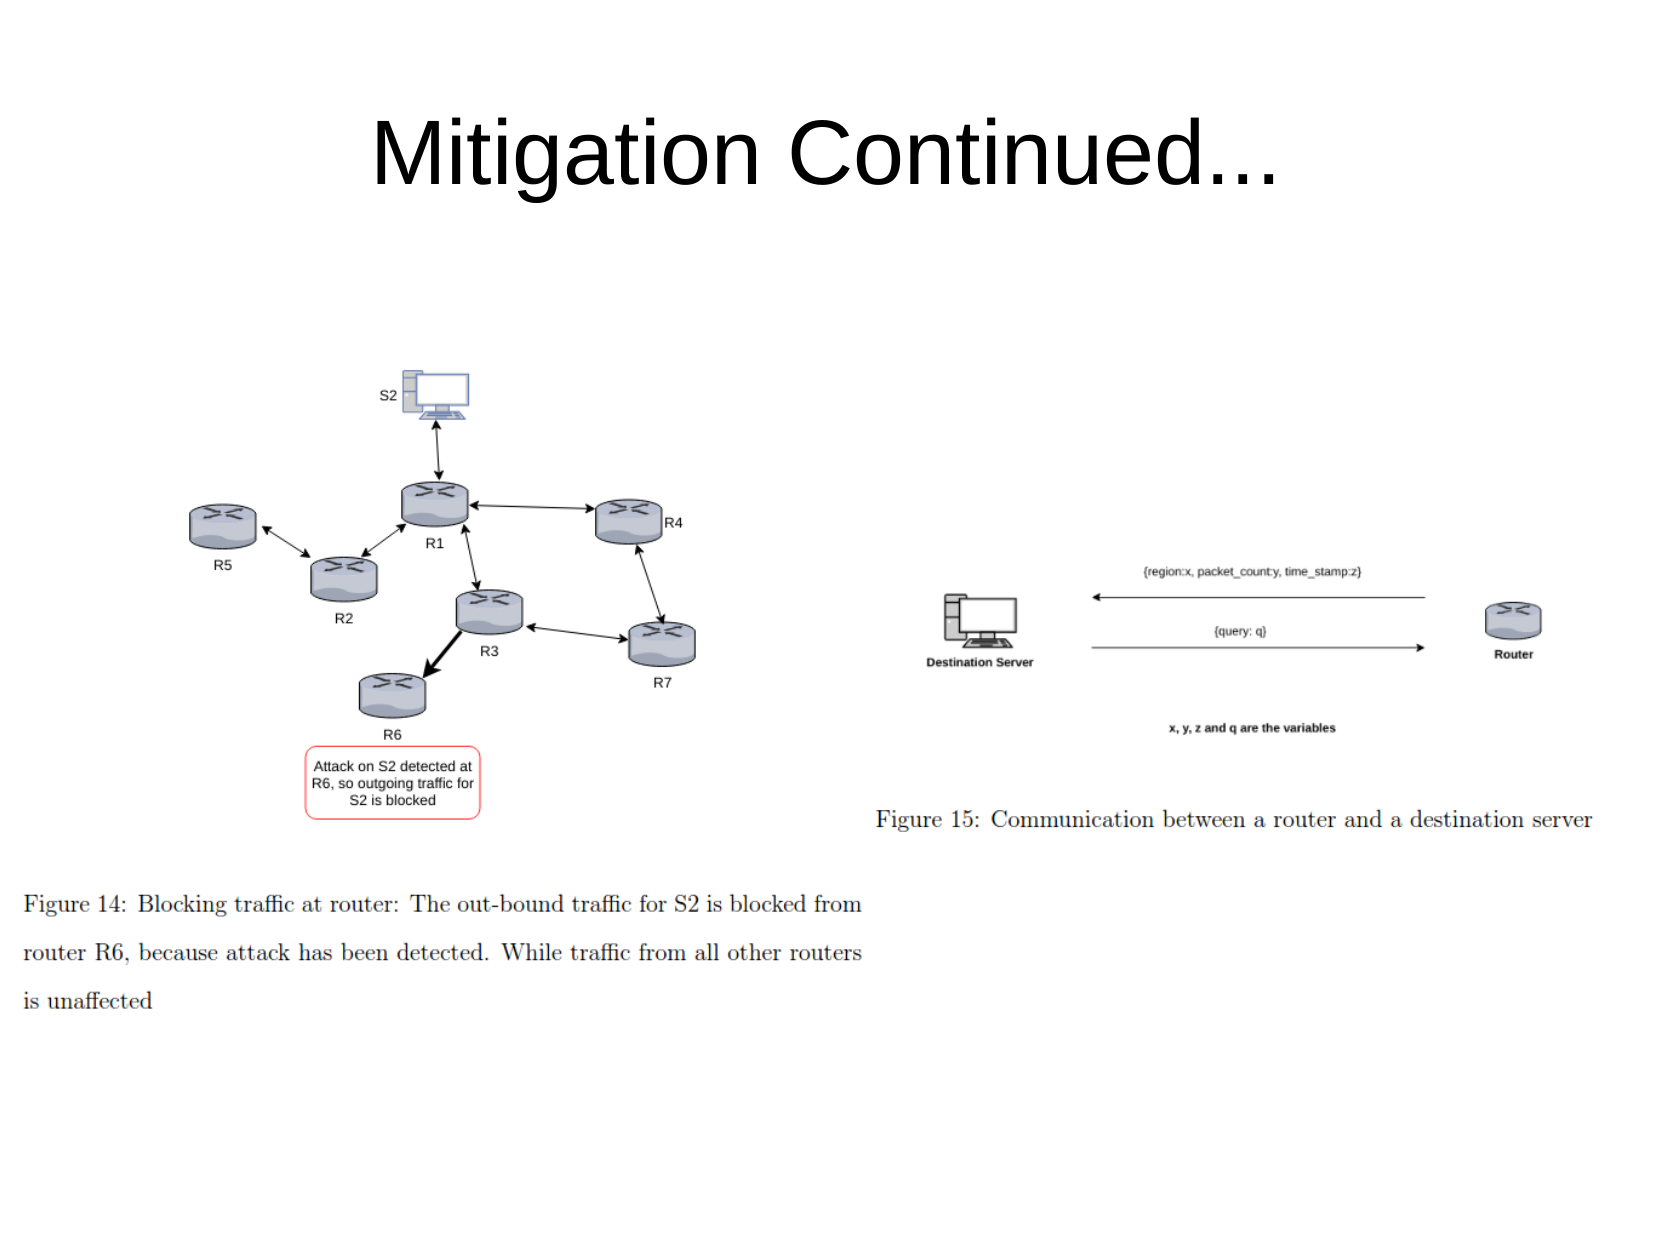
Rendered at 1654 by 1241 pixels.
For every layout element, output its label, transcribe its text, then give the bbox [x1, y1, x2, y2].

title Mitigation Continued... [82, 49, 1571, 257]
picture [10, 329, 1621, 1033]
